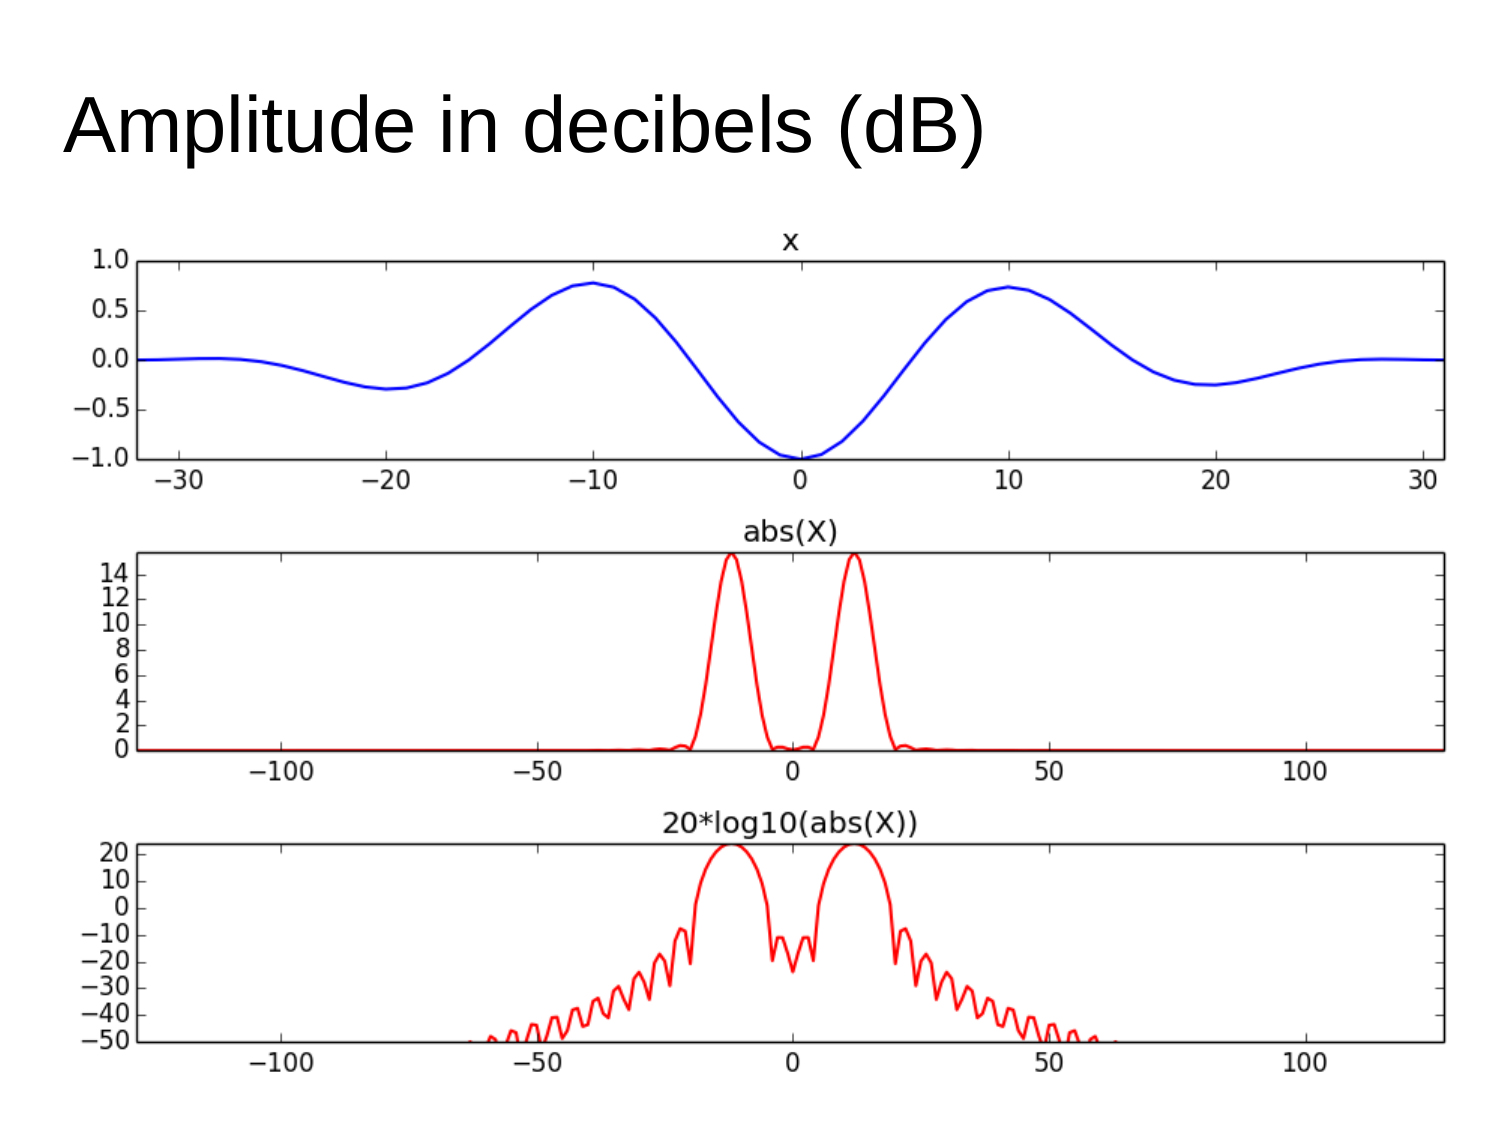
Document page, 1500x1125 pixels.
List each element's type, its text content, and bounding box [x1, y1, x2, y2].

picture [45, 201, 1471, 1102]
title Amplitude in decibels (dB) [63, 27, 1414, 201]
